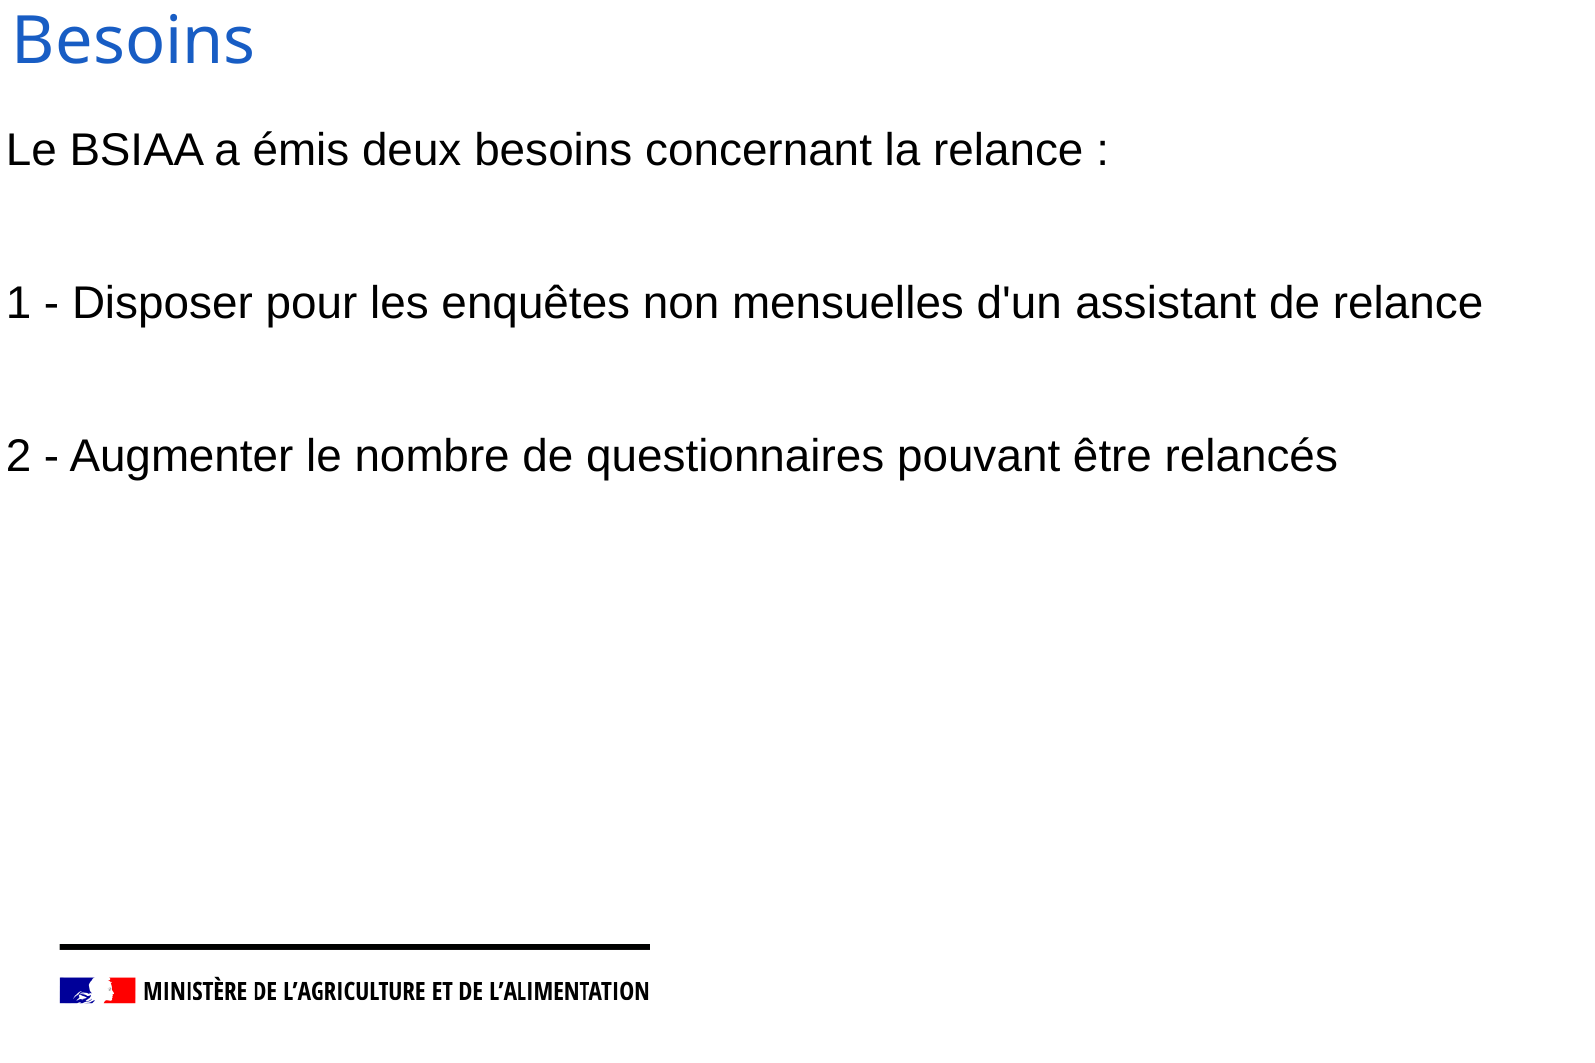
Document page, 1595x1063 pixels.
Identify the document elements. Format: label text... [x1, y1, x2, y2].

list Le BSIAA a émis deux besoins concernant la relance : 1 - Disposer pour les enquêtes non mensuelles d'un assistant de relance 2 - Augmenter le nombre de questionnaires pouvant être relancés [5, 124, 1571, 863]
picture [59, 944, 650, 1004]
title Besoins [11, 7, 1489, 83]
